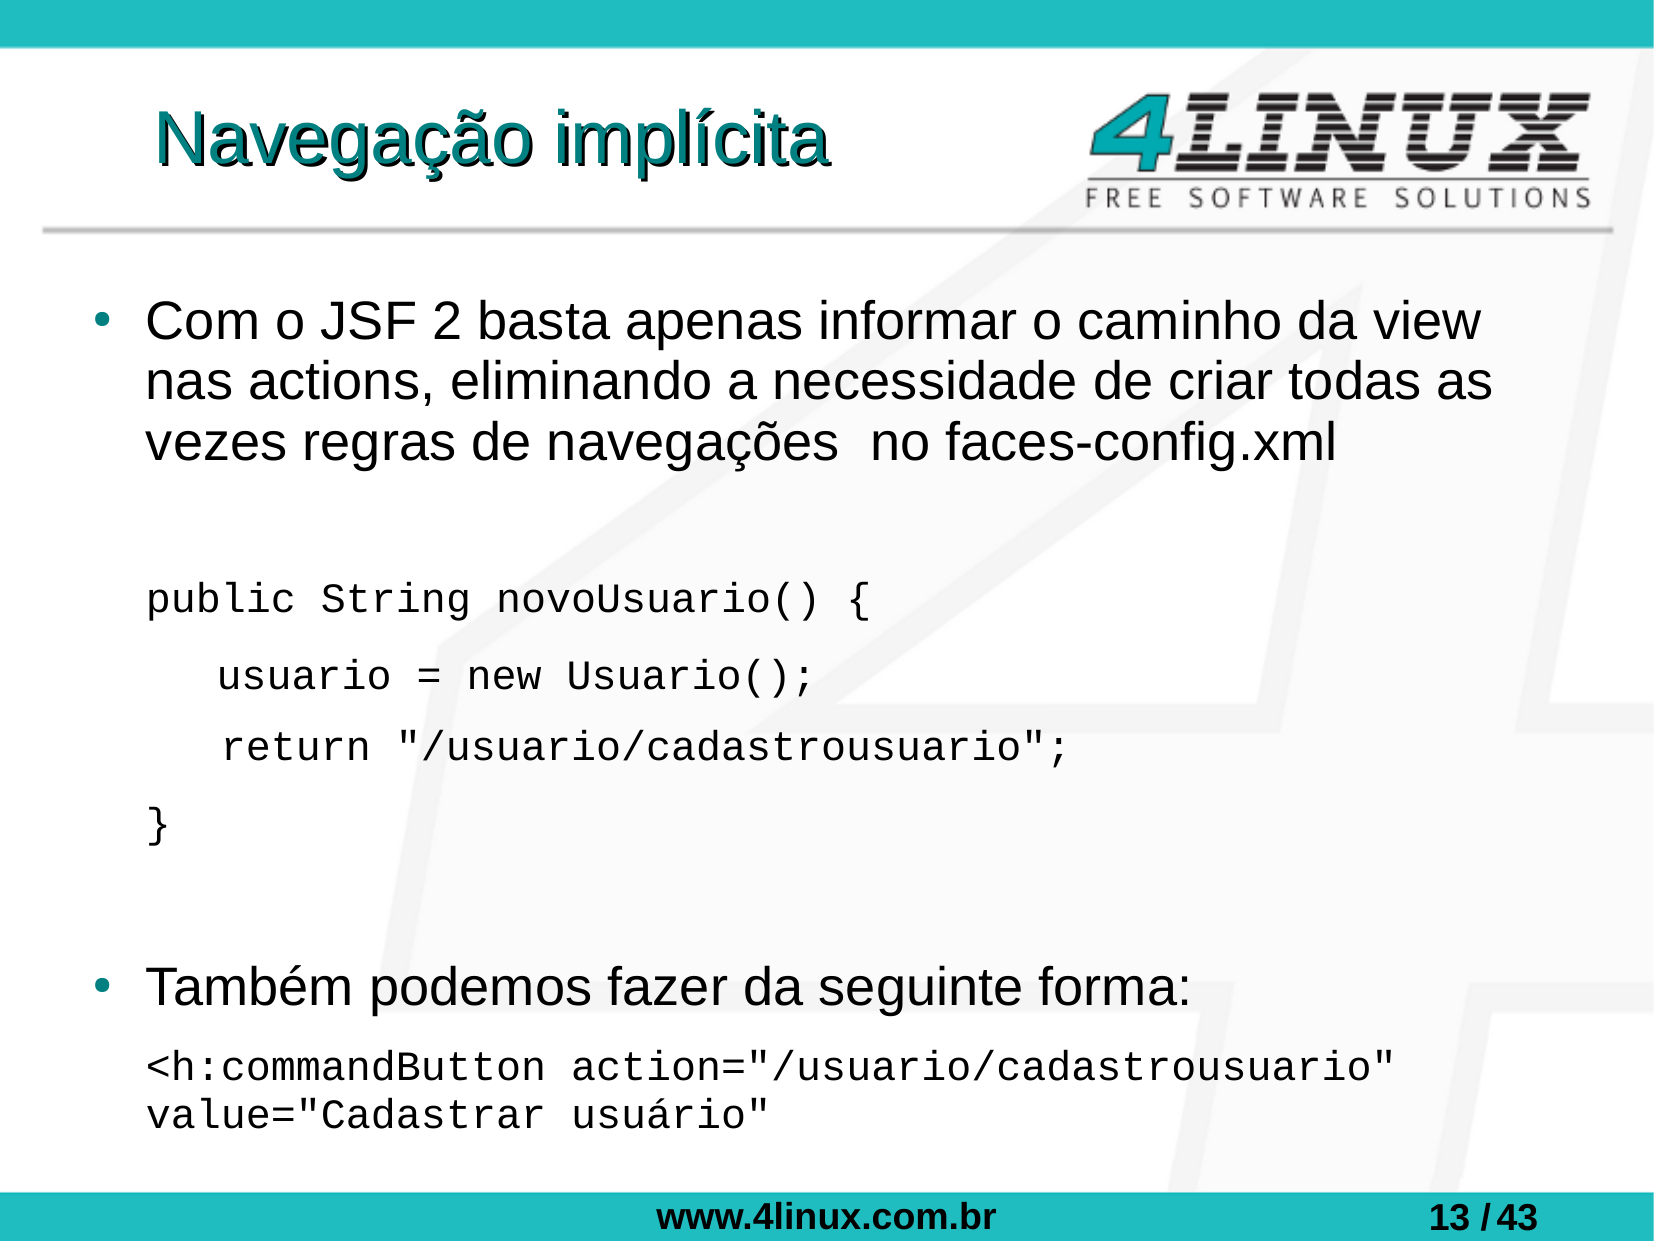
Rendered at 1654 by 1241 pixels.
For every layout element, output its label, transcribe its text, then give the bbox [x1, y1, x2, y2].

list Com o JSF 2 basta apenas informar o caminho da view nas actions, eliminando a necessidade de criar todas as vezes regras de navegações no faces-config.xml public String novoUsuario() { usuario = new Usuario(); return "/usuario/cadastrousuario"; } Também podemos fazer da seguinte forma: <h:commandButton action="/usuario/cadastrousuario" value="Cadastrar usuário" [75, 290, 1564, 1163]
title Navegação implícita [82, 49, 1051, 226]
picture [0, 0, 1654, 1241]
